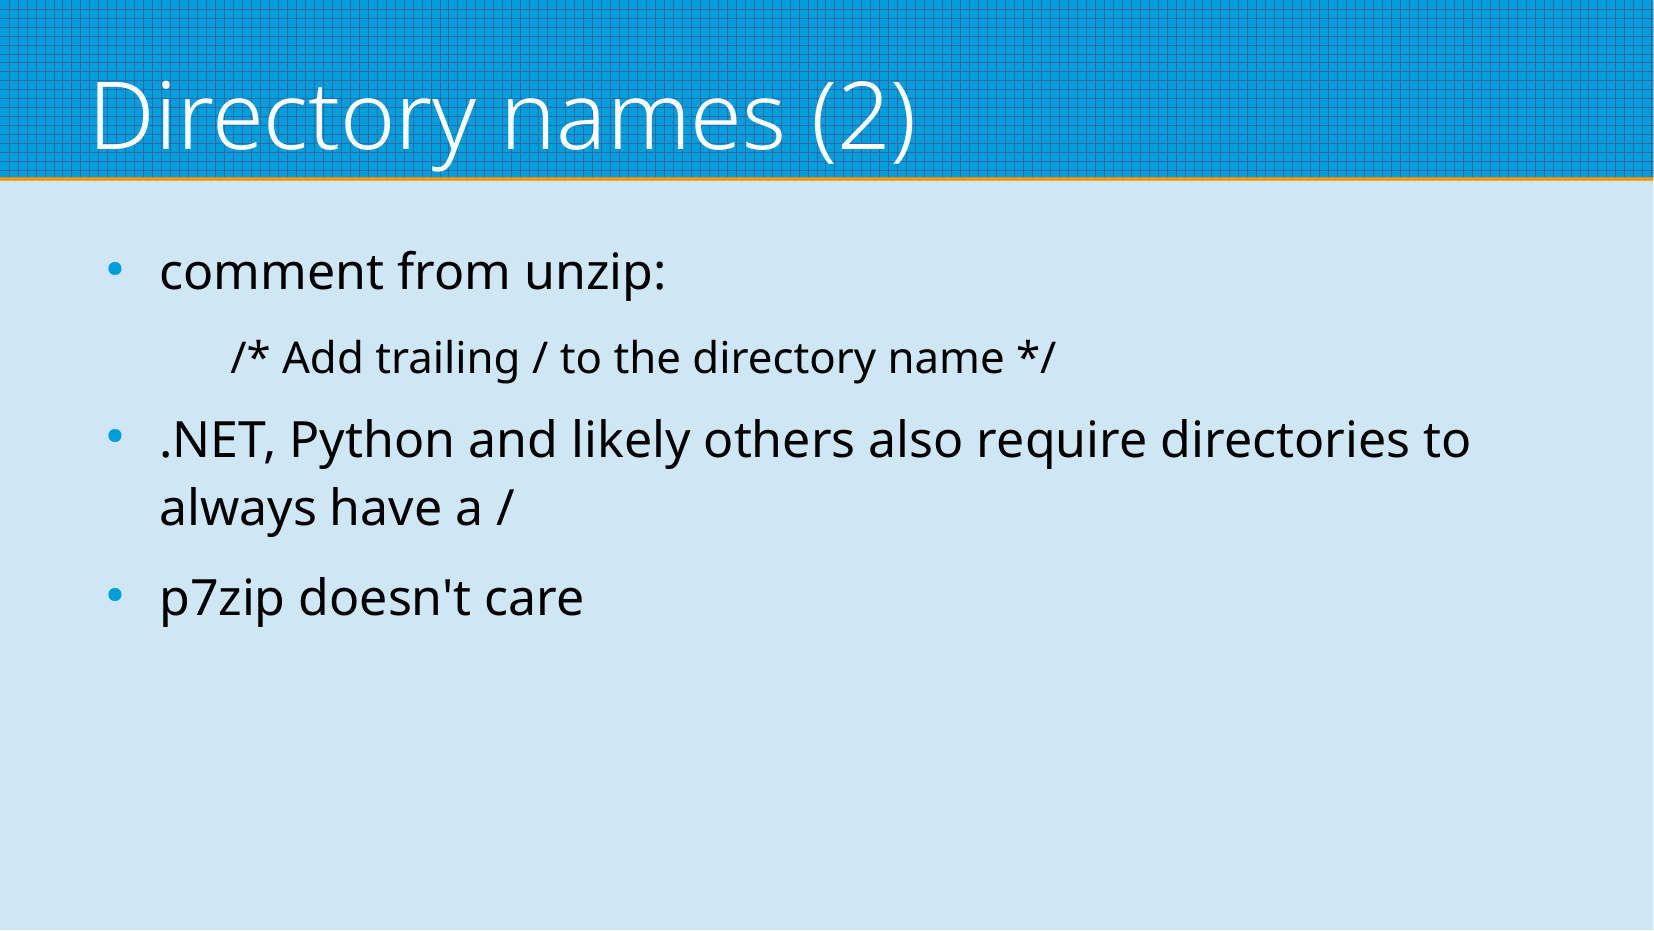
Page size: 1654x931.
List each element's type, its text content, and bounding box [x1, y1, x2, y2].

list comment from unzip: /* Add trailing / to the directory name */ .NET, Python and likely others also require directories to always have a / p7zip doesn't care [88, 236, 1565, 813]
title Directory names (2) [88, 14, 1565, 178]
